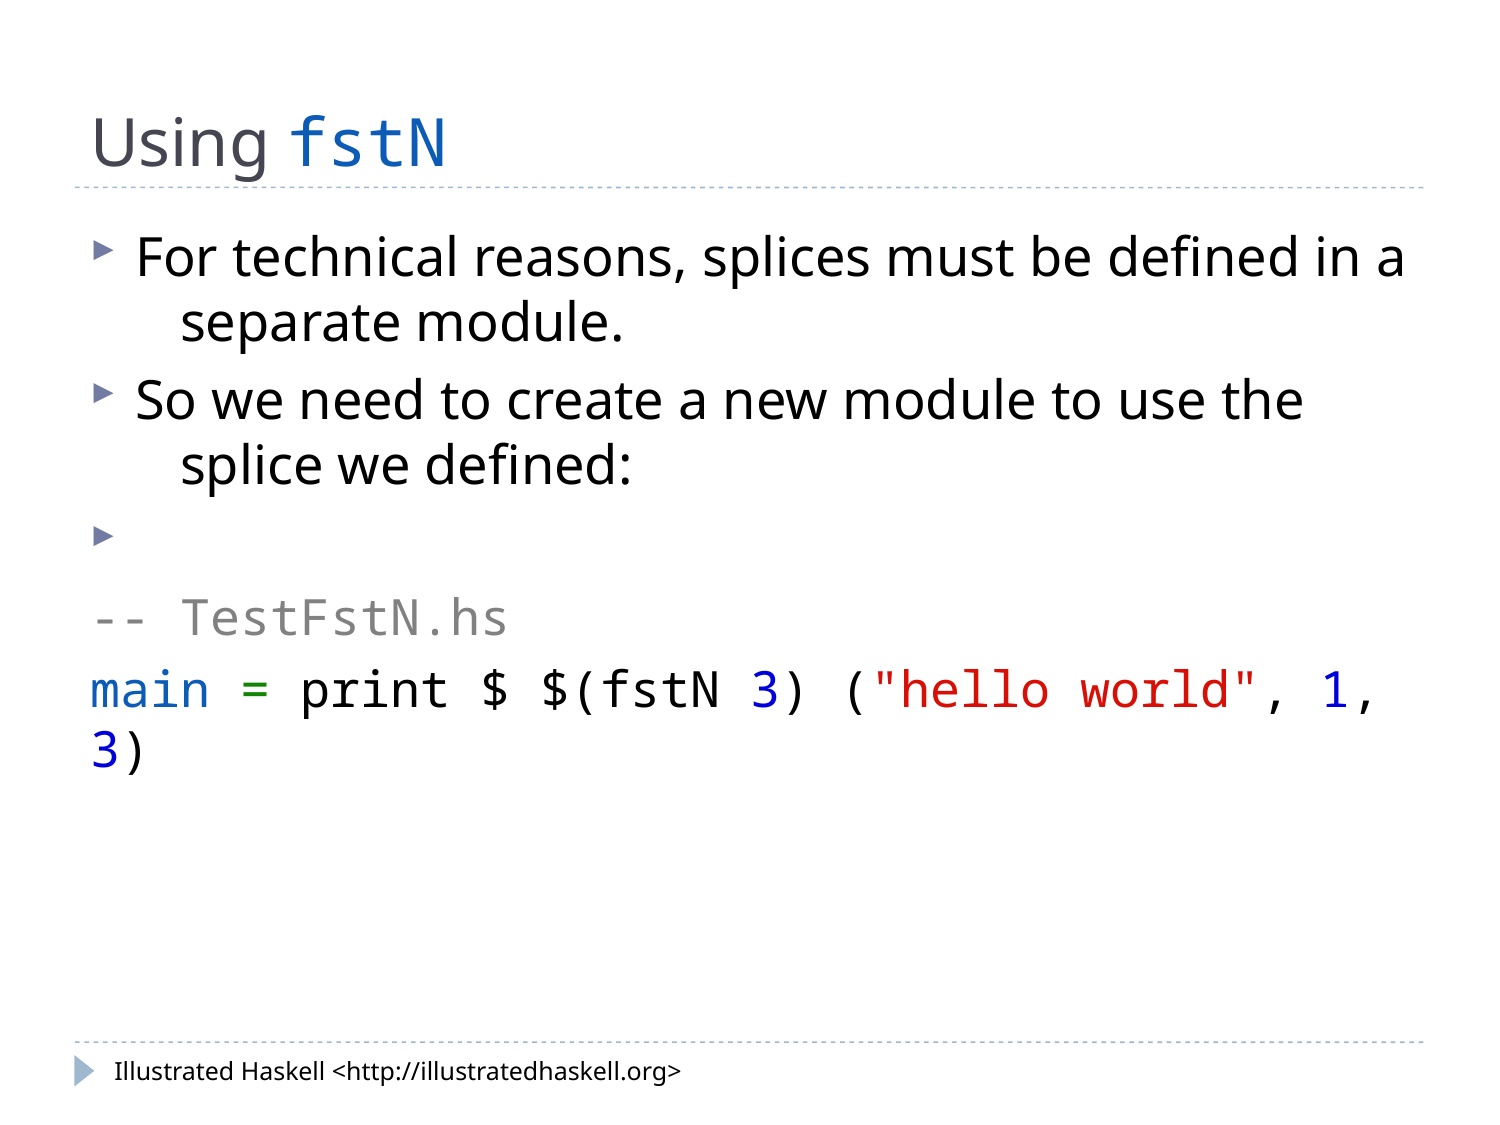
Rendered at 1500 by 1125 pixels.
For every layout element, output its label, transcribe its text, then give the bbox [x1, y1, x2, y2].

list For technical reasons, splices must be defined in a separate module. So we need to create a new module to use the splice we defined: -- TestFstN.hs main = print $ $(fstN 3) ("hello world", 1, 3) [75, 215, 1426, 1026]
title Using fstN [75, 24, 1426, 188]
